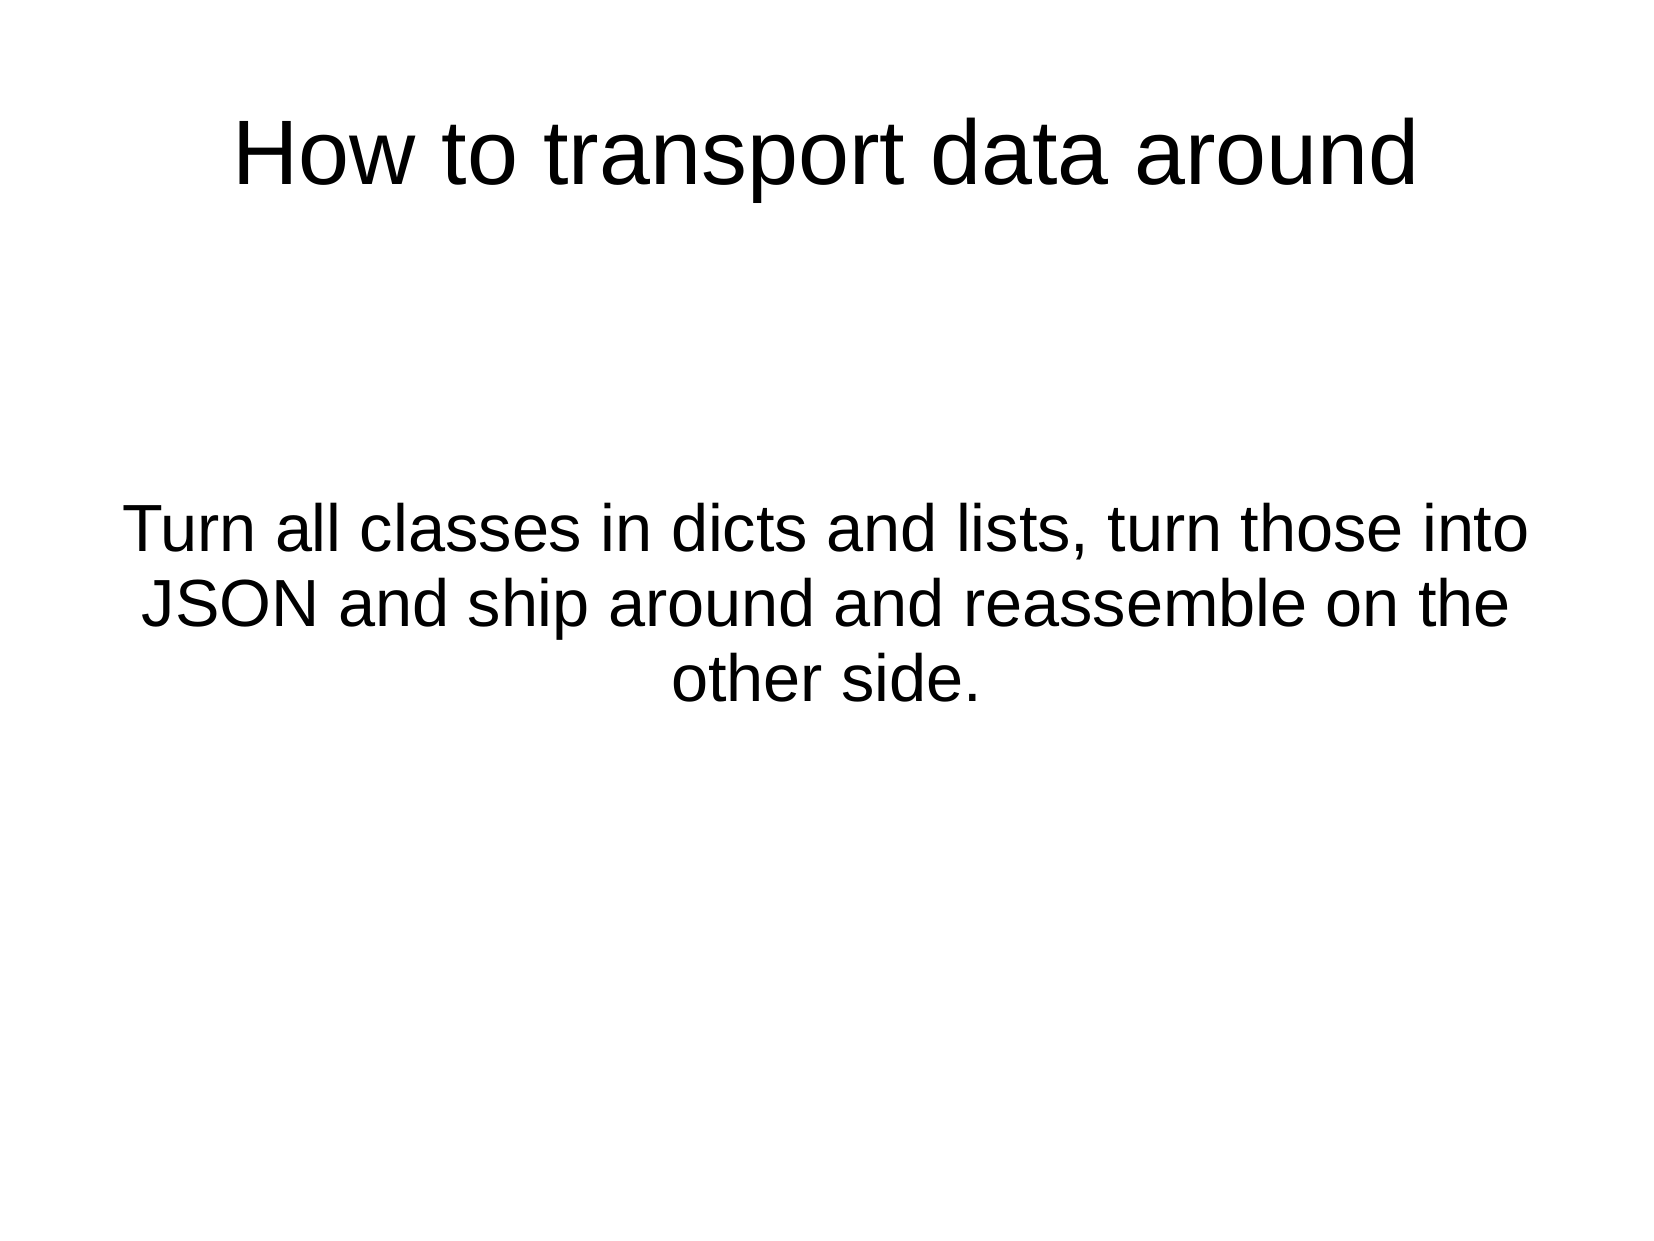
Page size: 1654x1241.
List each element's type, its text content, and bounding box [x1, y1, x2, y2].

title How to transport data around [82, 49, 1571, 257]
subtitle Turn all classes in dicts and lists, turn those into JSON and ship around and reassemble on the other side. [82, 290, 1571, 1010]
